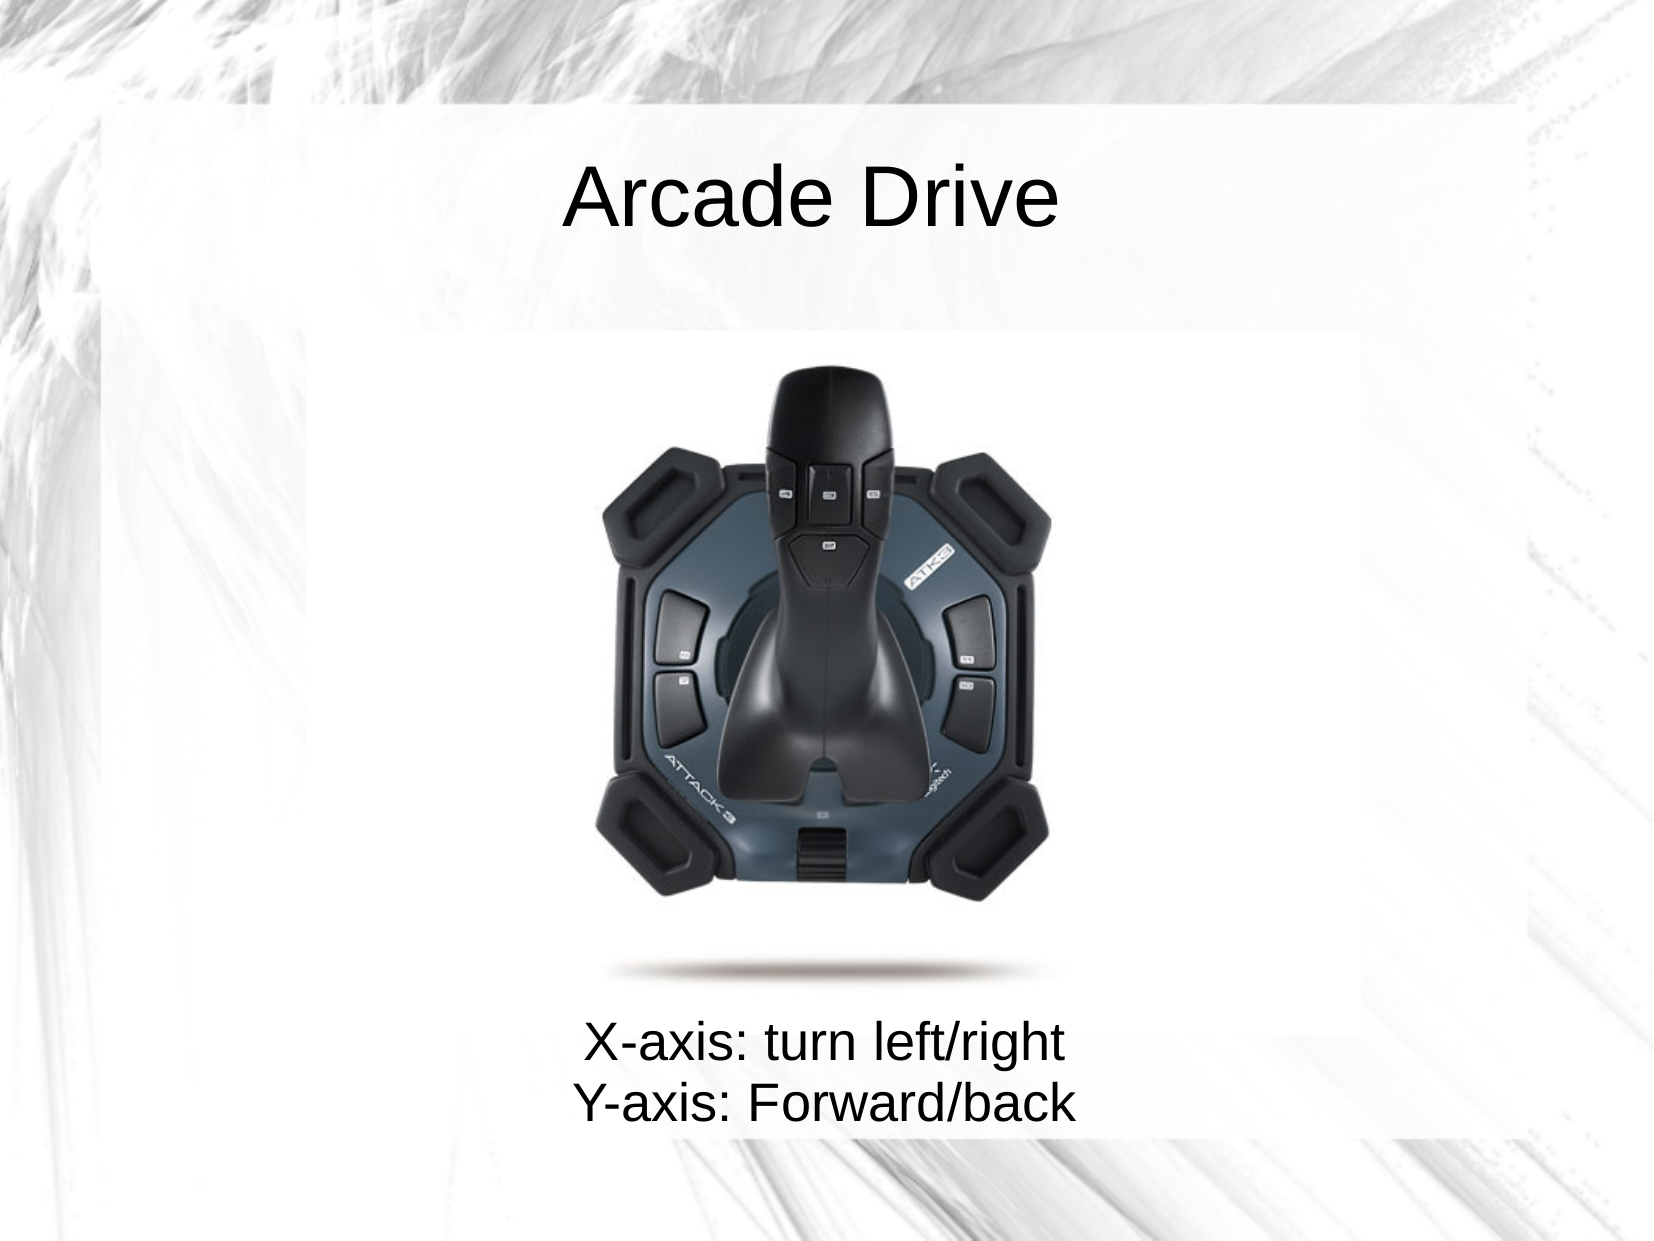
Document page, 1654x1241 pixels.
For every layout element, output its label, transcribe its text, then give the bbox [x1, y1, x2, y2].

text_box X-axis: turn left/right Y-axis: Forward/back [555, 1004, 1096, 1141]
picture [0, 0, 1654, 1241]
title Arcade Drive [118, 112, 1506, 281]
